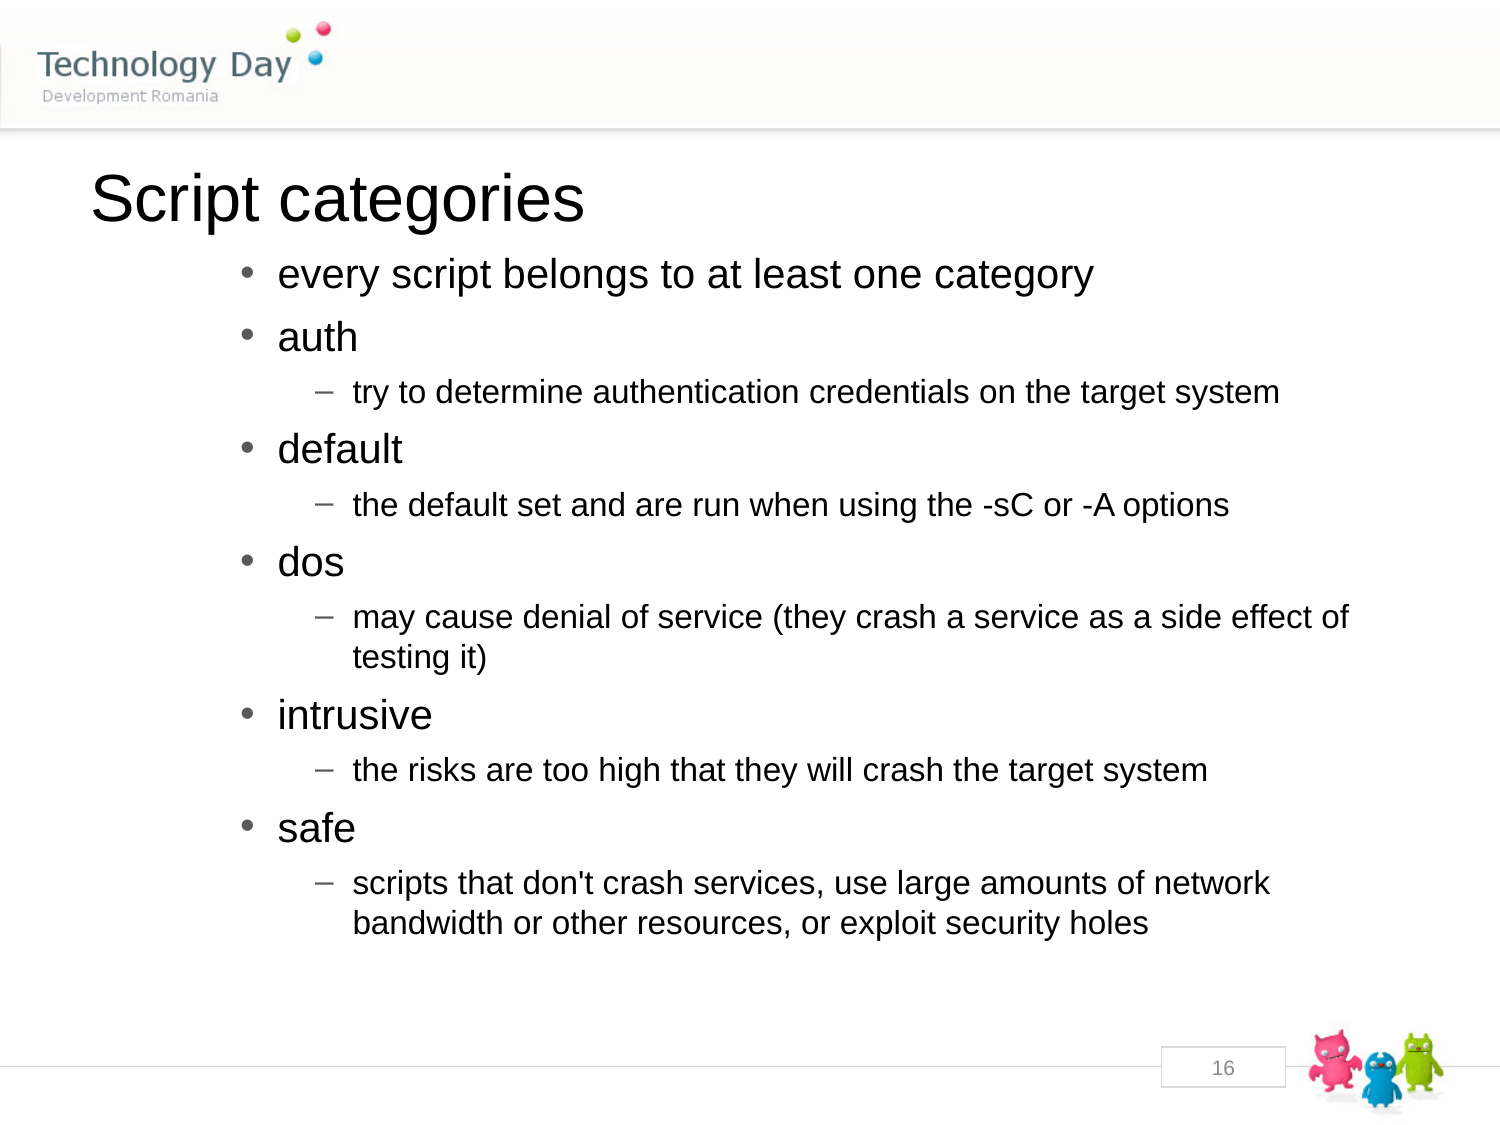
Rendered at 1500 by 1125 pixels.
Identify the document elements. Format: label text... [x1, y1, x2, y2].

list Script categories every script belongs to at least one category auth try to determine authentication credentials on the target system default the default set and are run when using the -sC or -A options dos may cause denial of service (they crash a service as a side effect of testing it) intrusive the risks are too high that they will crash the target system safe scripts that don't crash services, use large amounts of network bandwidth or other resources, or exploit security holes [75, 147, 1426, 1045]
picture [0, 0, 1500, 141]
picture [0, 1012, 1500, 1125]
